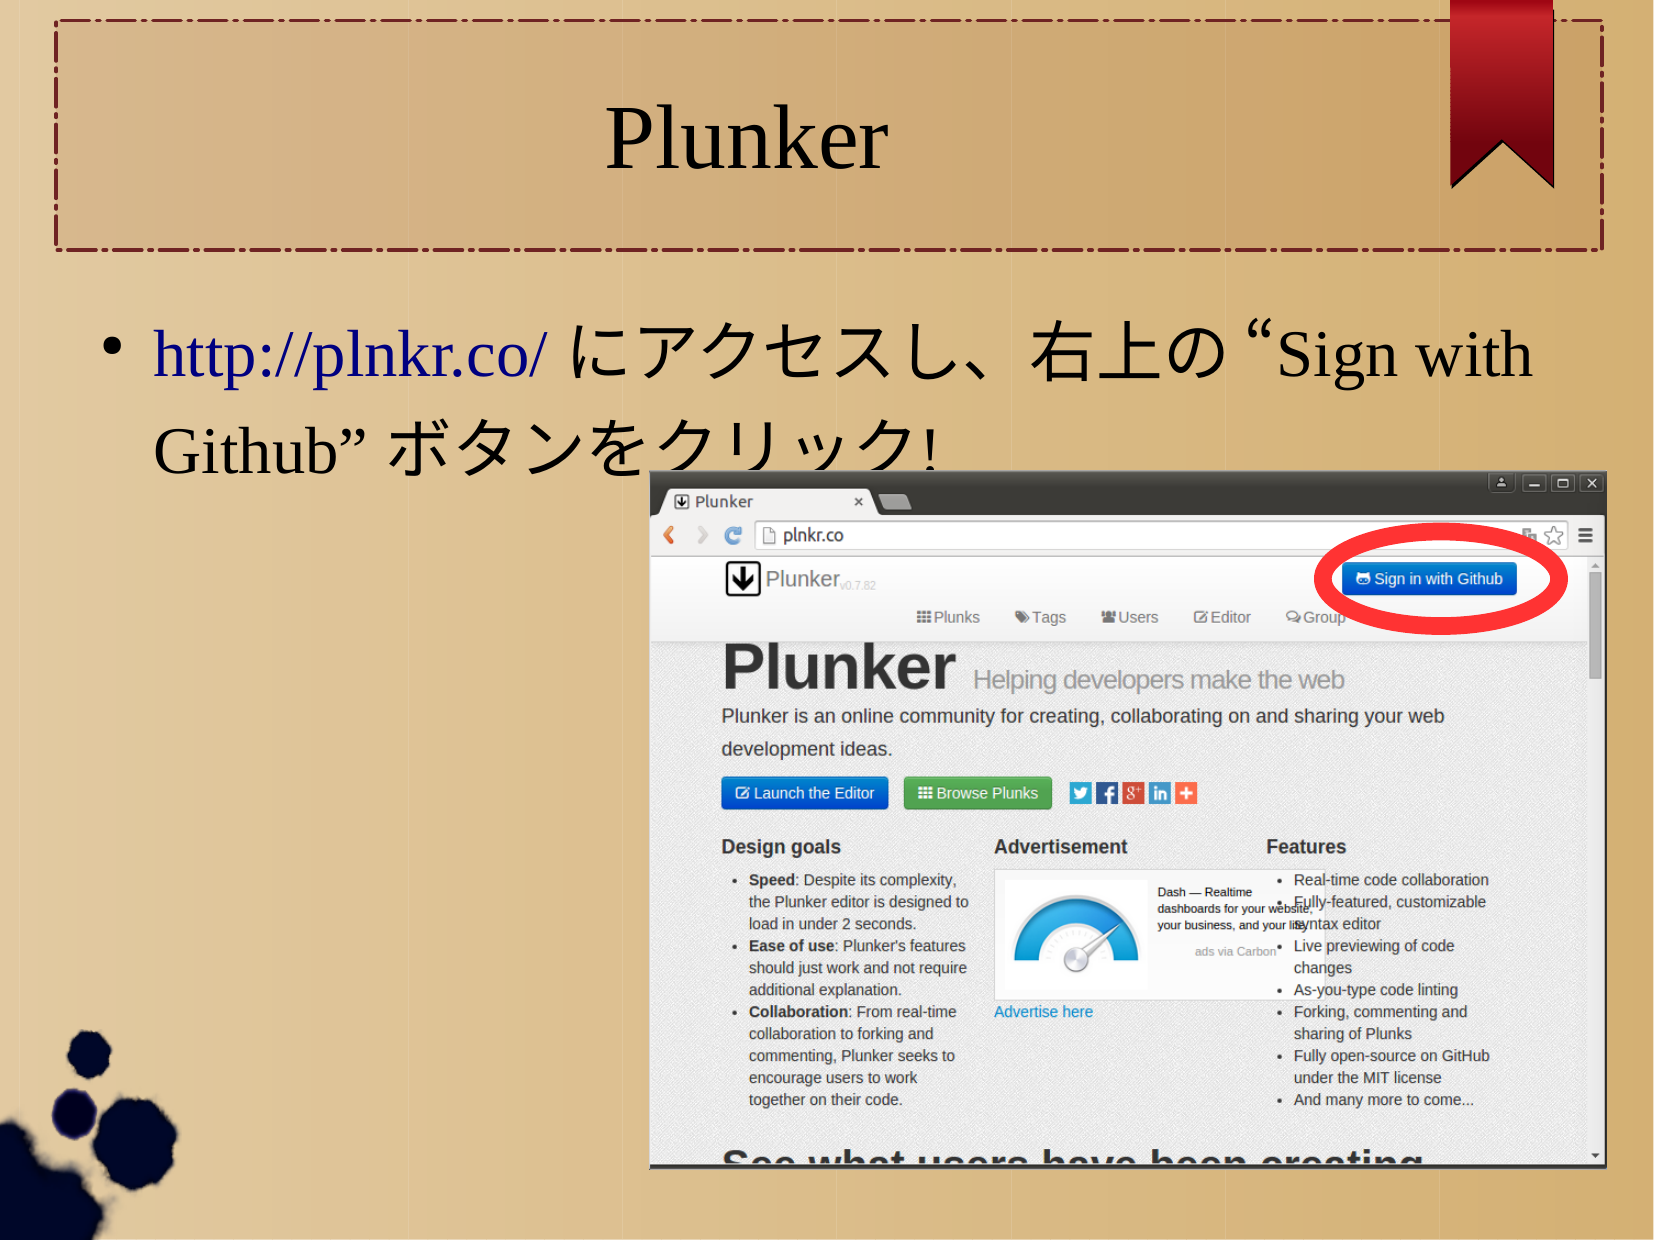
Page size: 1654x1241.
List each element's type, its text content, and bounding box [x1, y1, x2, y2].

title Plunker [82, 47, 1412, 229]
list http://plnkr.co/ にアクセスし、右上の “Sign with Github” ボタンをクリック! [82, 299, 1571, 1019]
picture [649, 470, 1607, 1170]
